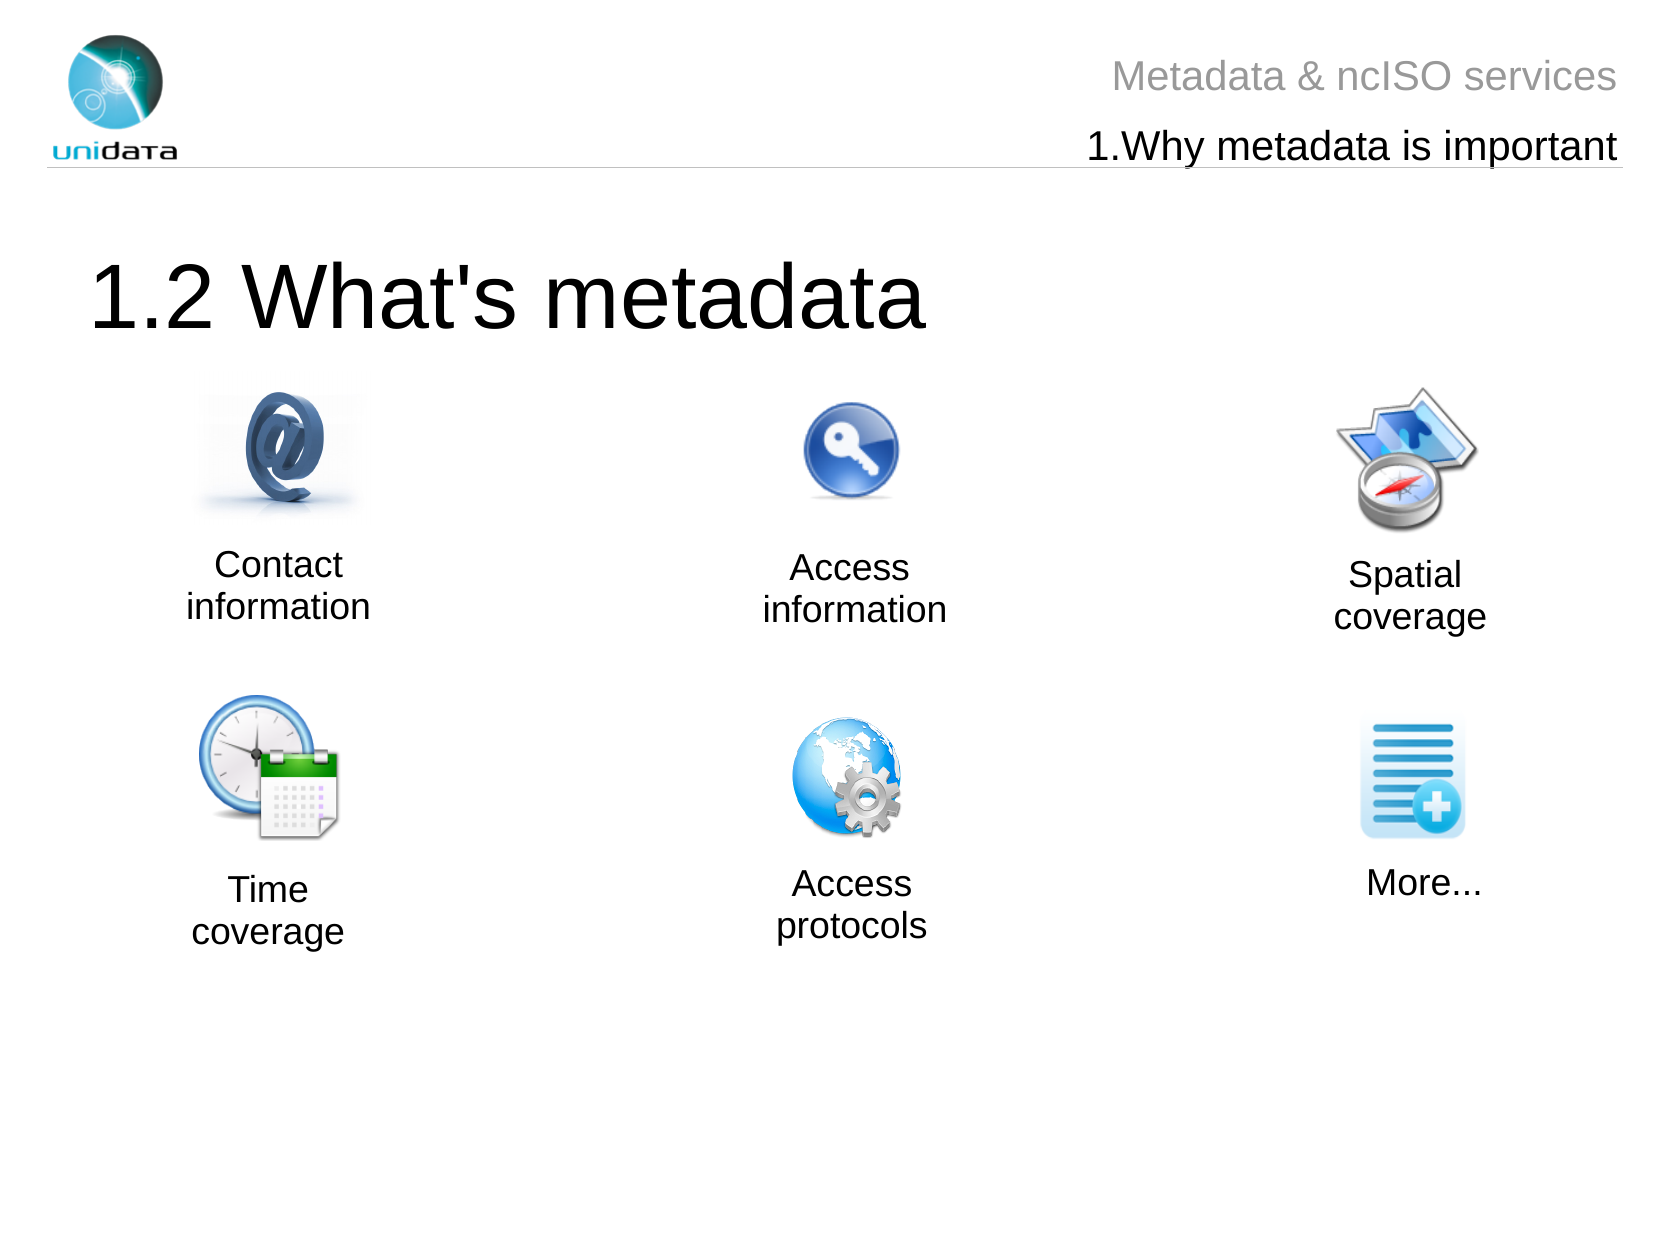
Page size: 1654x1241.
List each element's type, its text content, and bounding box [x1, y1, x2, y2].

text_box Contact information [158, 536, 399, 636]
text_box Spatial coverage [1318, 546, 1503, 646]
text_box Time coverage [176, 861, 361, 961]
text_box Access protocols [761, 854, 943, 954]
title Metadata & ncISO services 1.Why metadata is important [980, 41, 1618, 158]
picture [199, 695, 341, 841]
text_box More... [1318, 854, 1531, 911]
picture [789, 717, 903, 839]
picture [41, 23, 188, 174]
picture [1345, 698, 1481, 849]
picture [190, 371, 371, 525]
text_box Access information [737, 539, 963, 639]
title 1.2 What's metadata [88, 168, 1577, 375]
picture [801, 401, 902, 502]
picture [1335, 379, 1479, 543]
